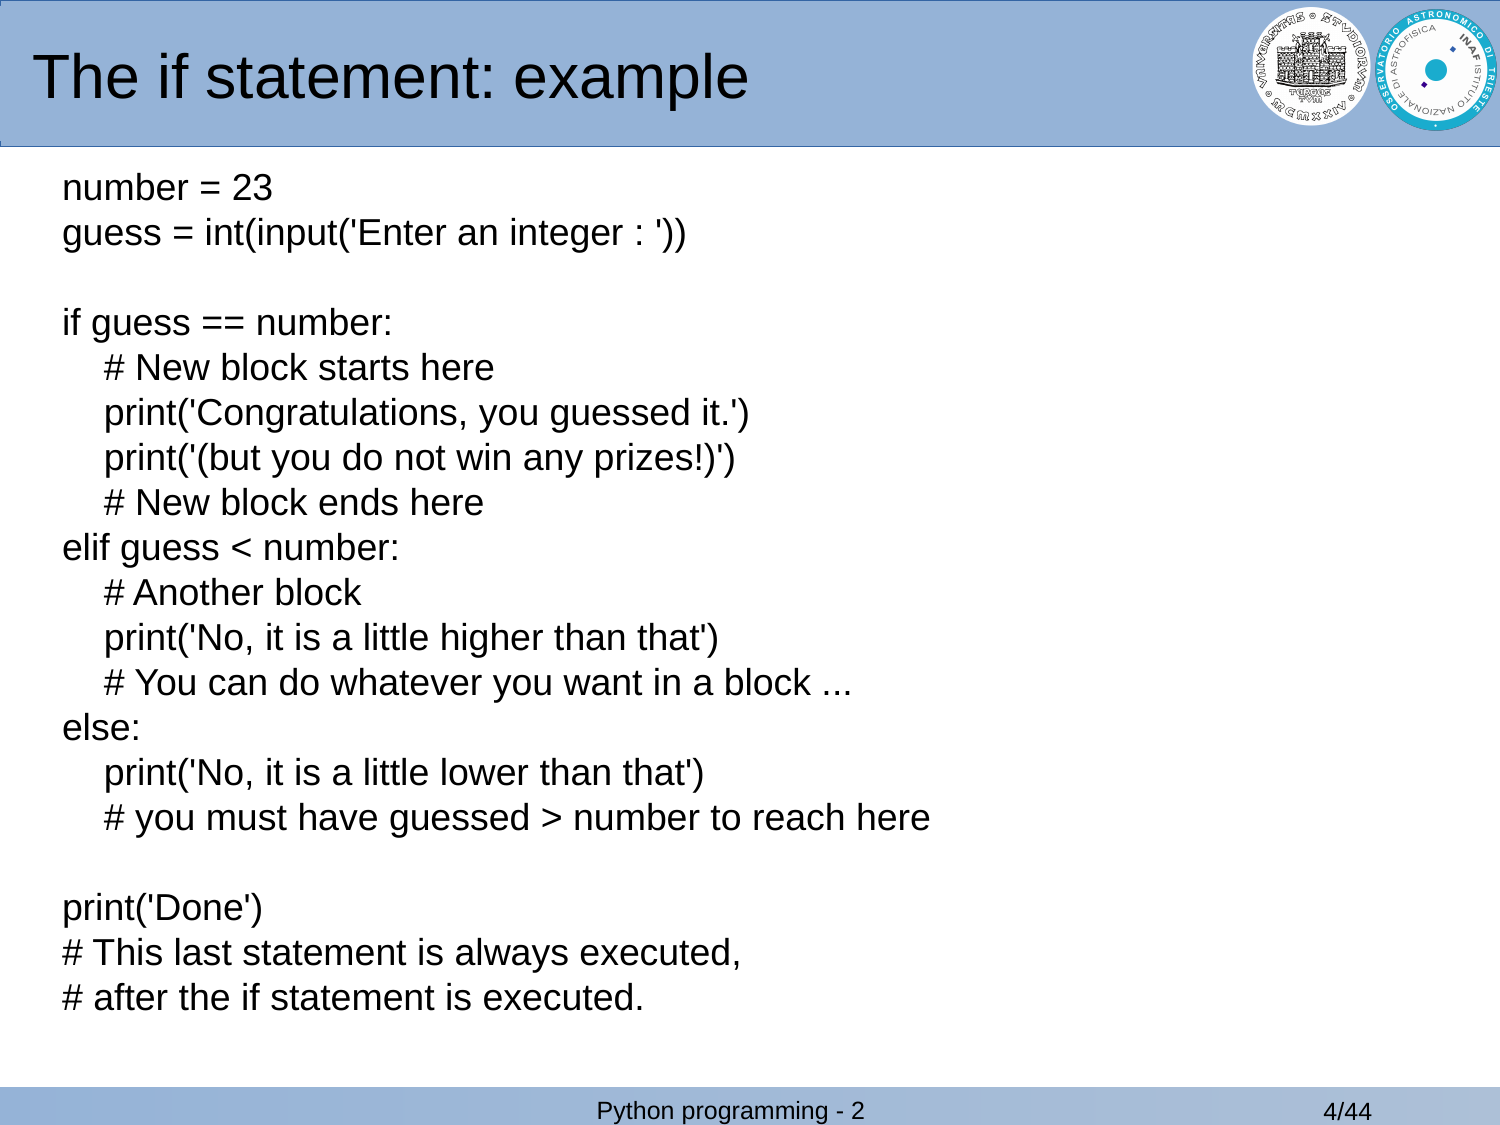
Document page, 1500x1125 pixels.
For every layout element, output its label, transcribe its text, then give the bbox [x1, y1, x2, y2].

picture [1253, 0, 1500, 155]
list number = 23 guess = int(input('Enter an integer : ')) if guess == number: # New block starts here print('Congratulations, you guessed it.') print('(but you do not win any prizes!)') # New block ends here elif guess < number: # Another block print('No, it is a little higher than that') # You can do whatever you want in a block ... else: print('No, it is a little lower than that') # you must have guessed > number to reach here print('Done') # This last statement is always executed, # after the if statement is executed. [47, 155, 1500, 1012]
text_box The if statement: example [0, 5, 1253, 141]
